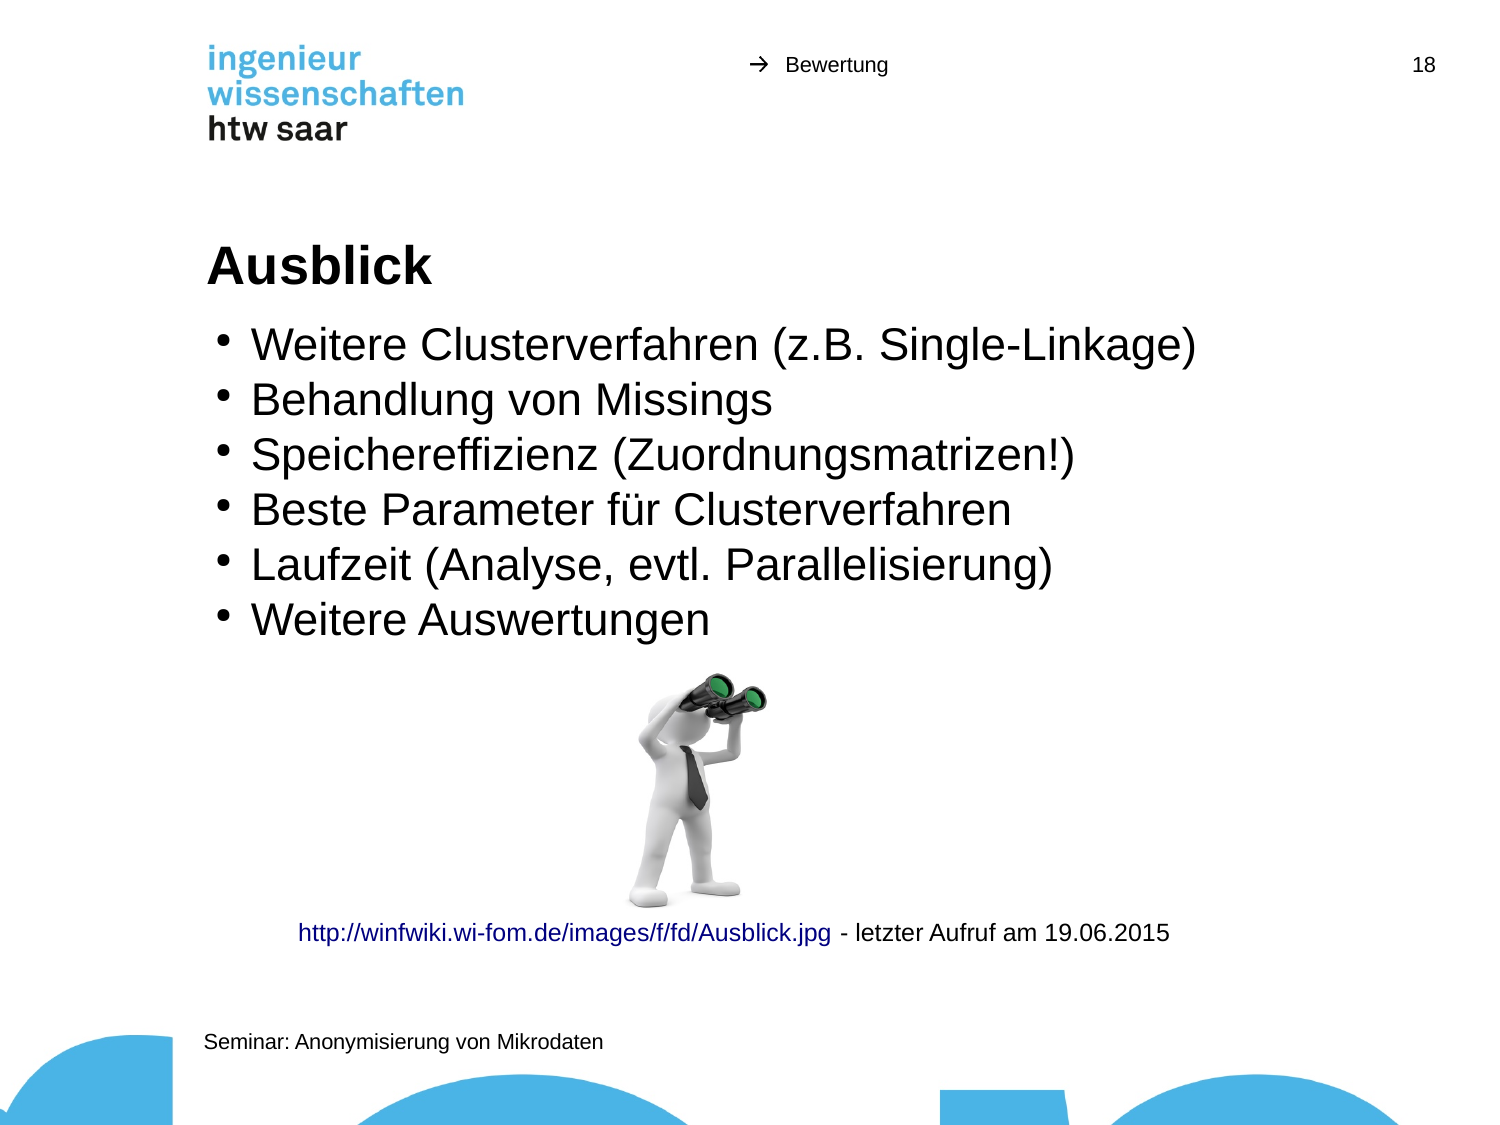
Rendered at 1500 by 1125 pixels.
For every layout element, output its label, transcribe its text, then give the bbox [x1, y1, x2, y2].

picture [0, 0, 1500, 1125]
slide_number Bewertung [779, 34, 1312, 94]
footer Seminar: Anonymisierung von Mikrodaten [200, 1011, 676, 1072]
slide_number <Nummer> [1341, 34, 1442, 94]
text_box Ausblick [200, 224, 1270, 324]
text_box http://winfwiki.wi-fom.de/images/f/fd/Ausblick.jpg - letzter Aufruf am 19.06.2015 [283, 911, 1193, 955]
text_box Weitere Clusterverfahren (z.B. Single-Linkage) Behandlung von Missings Speichereffizienz (Zuordnungsmatrizen!) Beste Parameter für Clusterverfahren Laufzeit (Analyse, evtl. Parallelisierung) Weitere Auswertungen [200, 307, 1217, 390]
